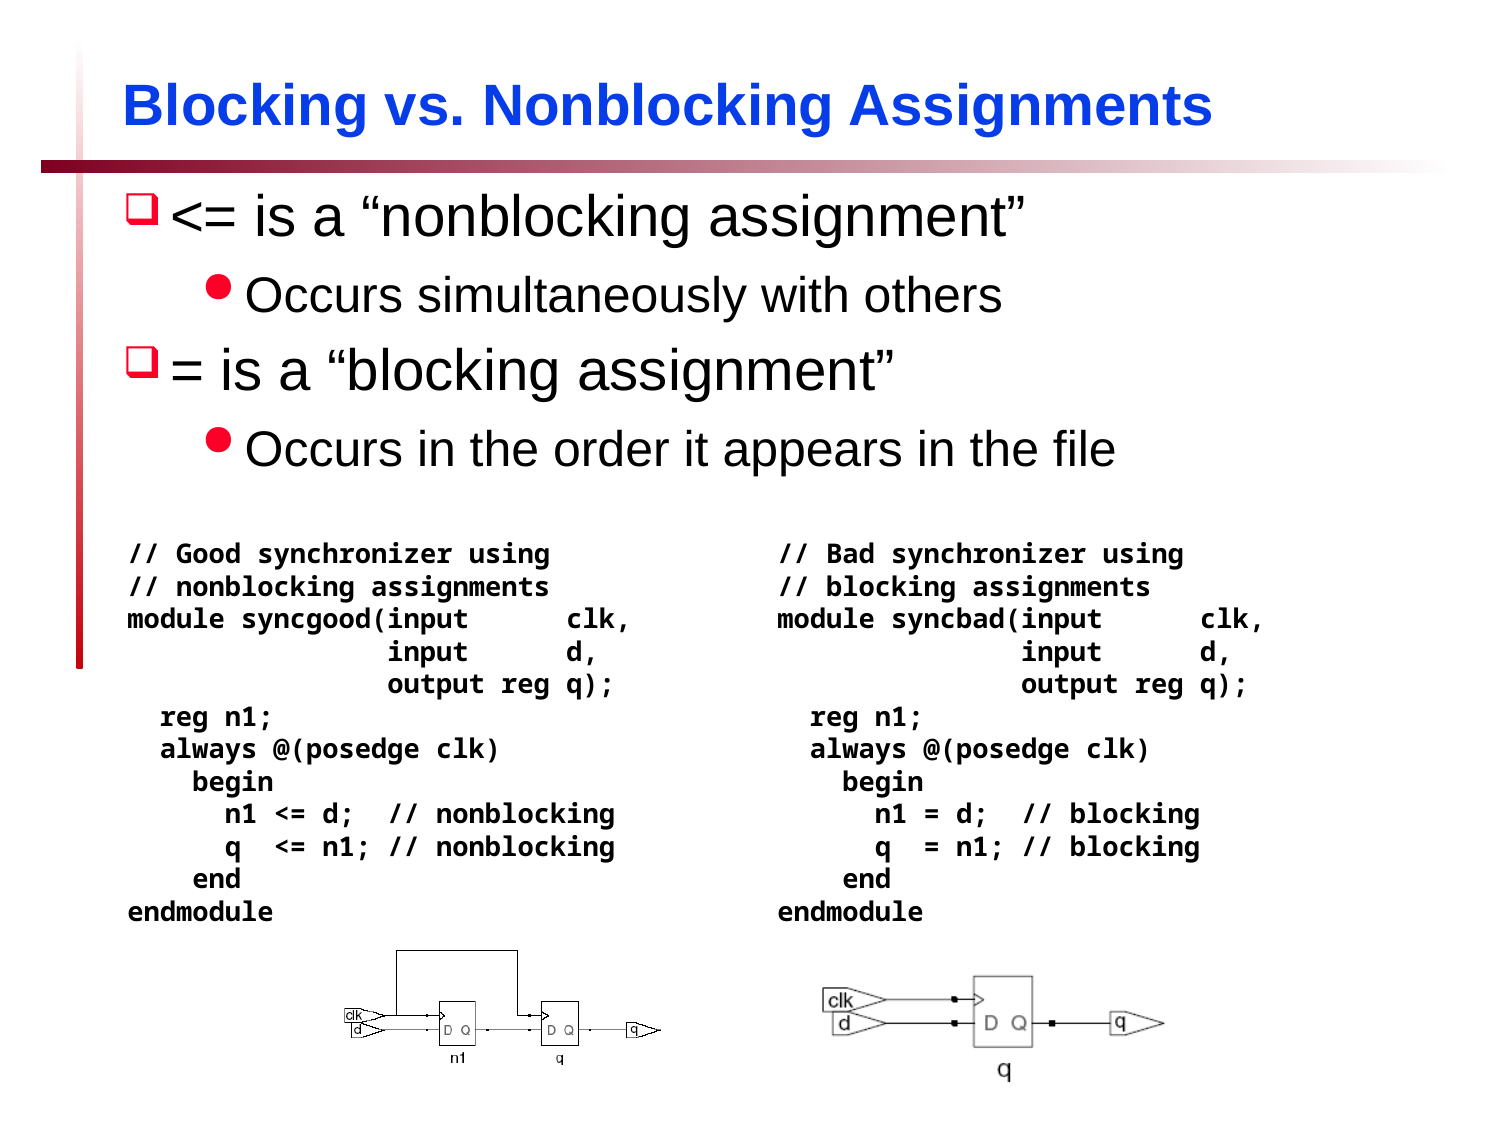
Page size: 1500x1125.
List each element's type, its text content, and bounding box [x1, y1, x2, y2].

title Blocking vs. Nonblocking Assignments [112, 72, 1400, 179]
picture [312, 941, 688, 1082]
text_box // Good synchronizer using // nonblocking assignments module syncgood(input clk, input d, output reg q); reg n1; always @(posedge clk) begin n1 <= d; // nonblocking q <= n1; // nonblocking end endmodule [112, 529, 713, 930]
picture [800, 966, 1183, 1091]
list <= is a “nonblocking assignment” Occurs simultaneously with others = is a “blocking assignment” Occurs in the order it appears in the file [112, 179, 1400, 841]
text_box // Bad synchronizer using // blocking assignments module syncbad(input clk, input d, output reg q); reg n1; always @(posedge clk) begin n1 = d; // blocking q = n1; // blocking end endmodule [762, 529, 1363, 930]
